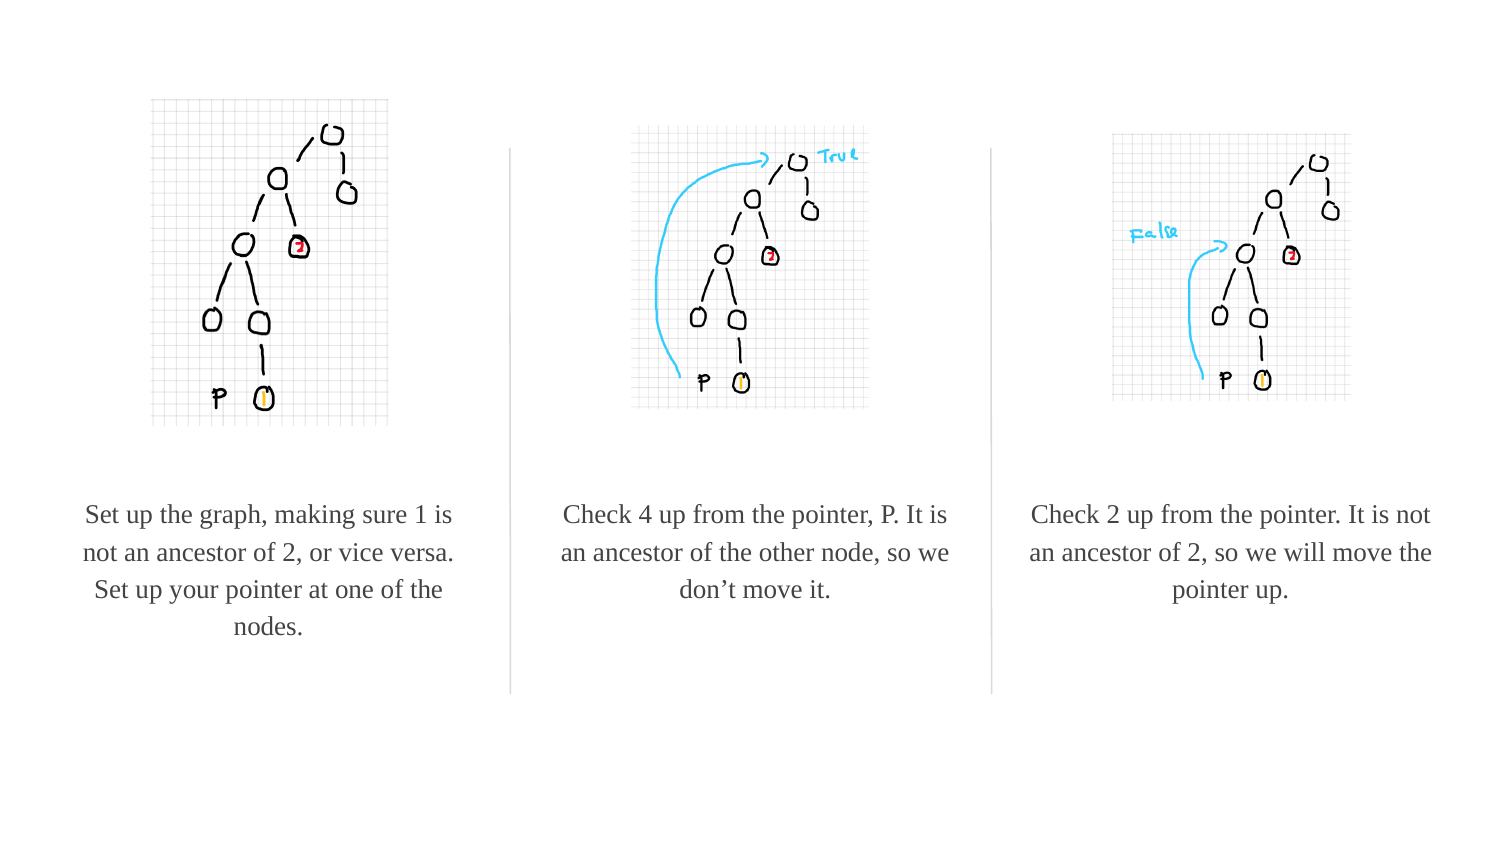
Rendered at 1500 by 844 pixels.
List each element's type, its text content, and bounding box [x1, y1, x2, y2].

list Set up the graph, making sure 1 is not an ancestor of 2, or vice versa. Set up your pointer at one of the nodes. [52, 476, 486, 844]
picture [1112, 99, 1351, 422]
picture [631, 99, 869, 422]
picture [150, 65, 389, 426]
list Check 2 up from the pointer. It is not an ancestor of 2, so we will move the pointer up. [1013, 476, 1449, 844]
list Check 4 up from the pointer, P. It is an ancestor of the other node, so we don’t move it. [537, 476, 973, 844]
